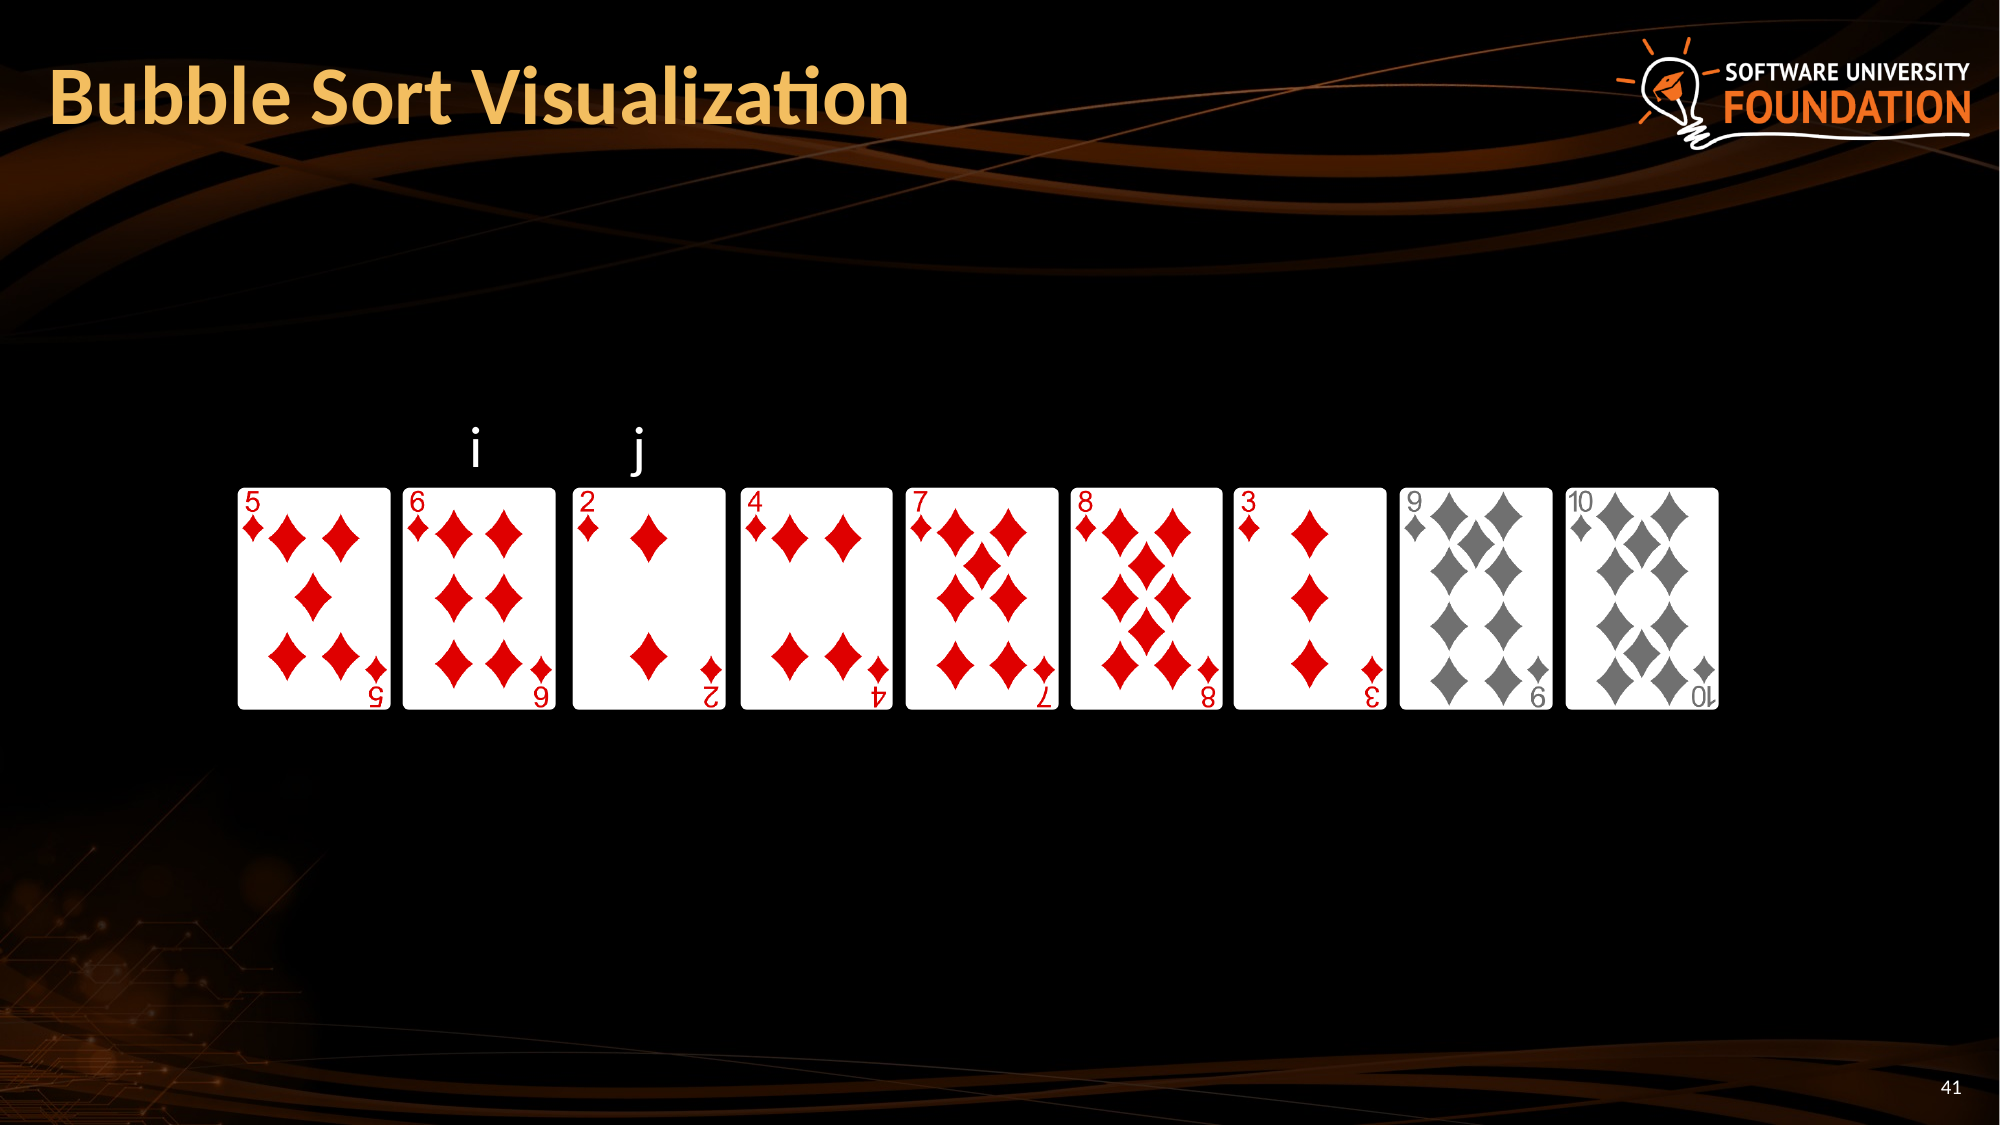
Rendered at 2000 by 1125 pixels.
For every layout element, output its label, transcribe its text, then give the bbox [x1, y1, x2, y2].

title Bubble Sort Visualization [30, 6, 1602, 189]
slide_number <number> [1897, 1070, 1968, 1103]
picture [0, 0, 2000, 1125]
text_box i [454, 401, 498, 487]
text_box j [618, 401, 662, 487]
